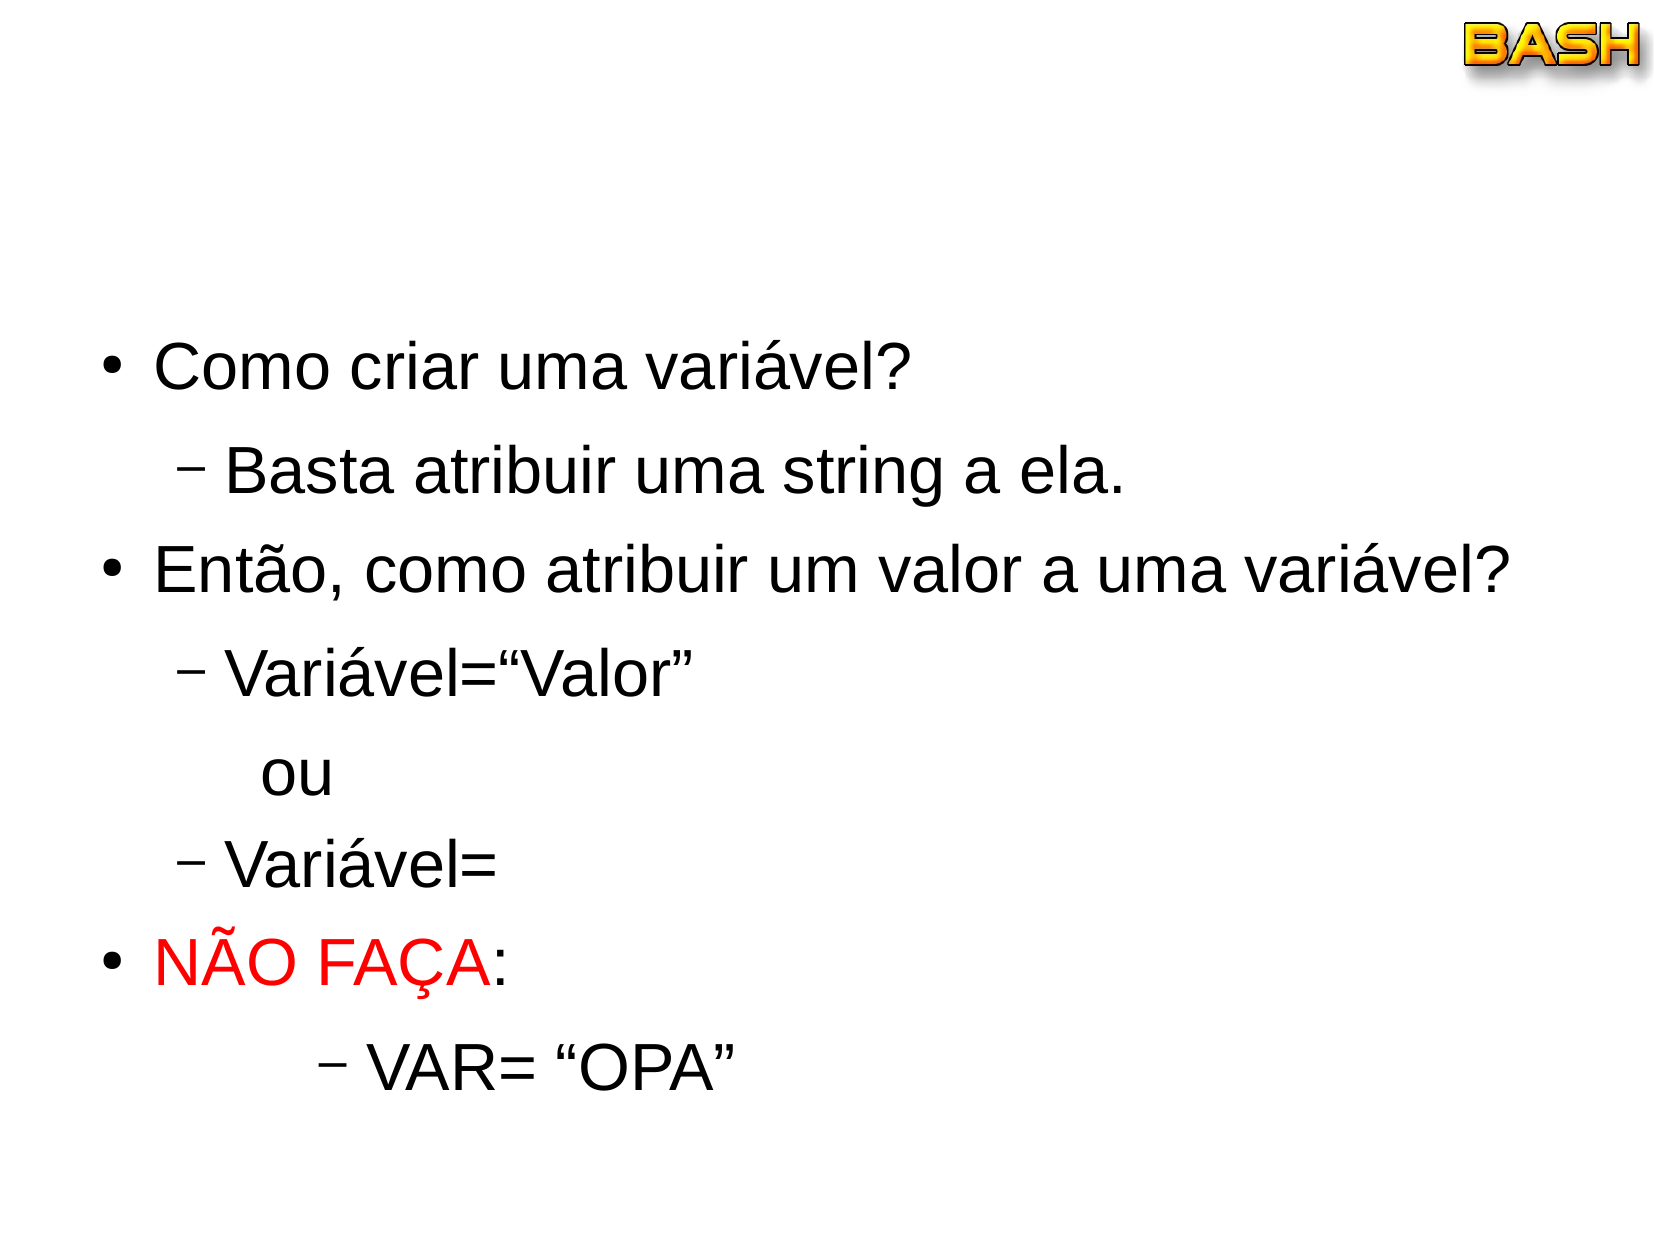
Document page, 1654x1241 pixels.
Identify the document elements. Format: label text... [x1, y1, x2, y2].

list Como criar uma variável? Basta atribuir uma string a ela. Então, como atribuir um valor a uma variável? Variável=“Valor” ou Variável= NÃO FAÇA: VAR= “OPA” [82, 224, 1571, 1105]
picture [1450, 0, 1654, 96]
